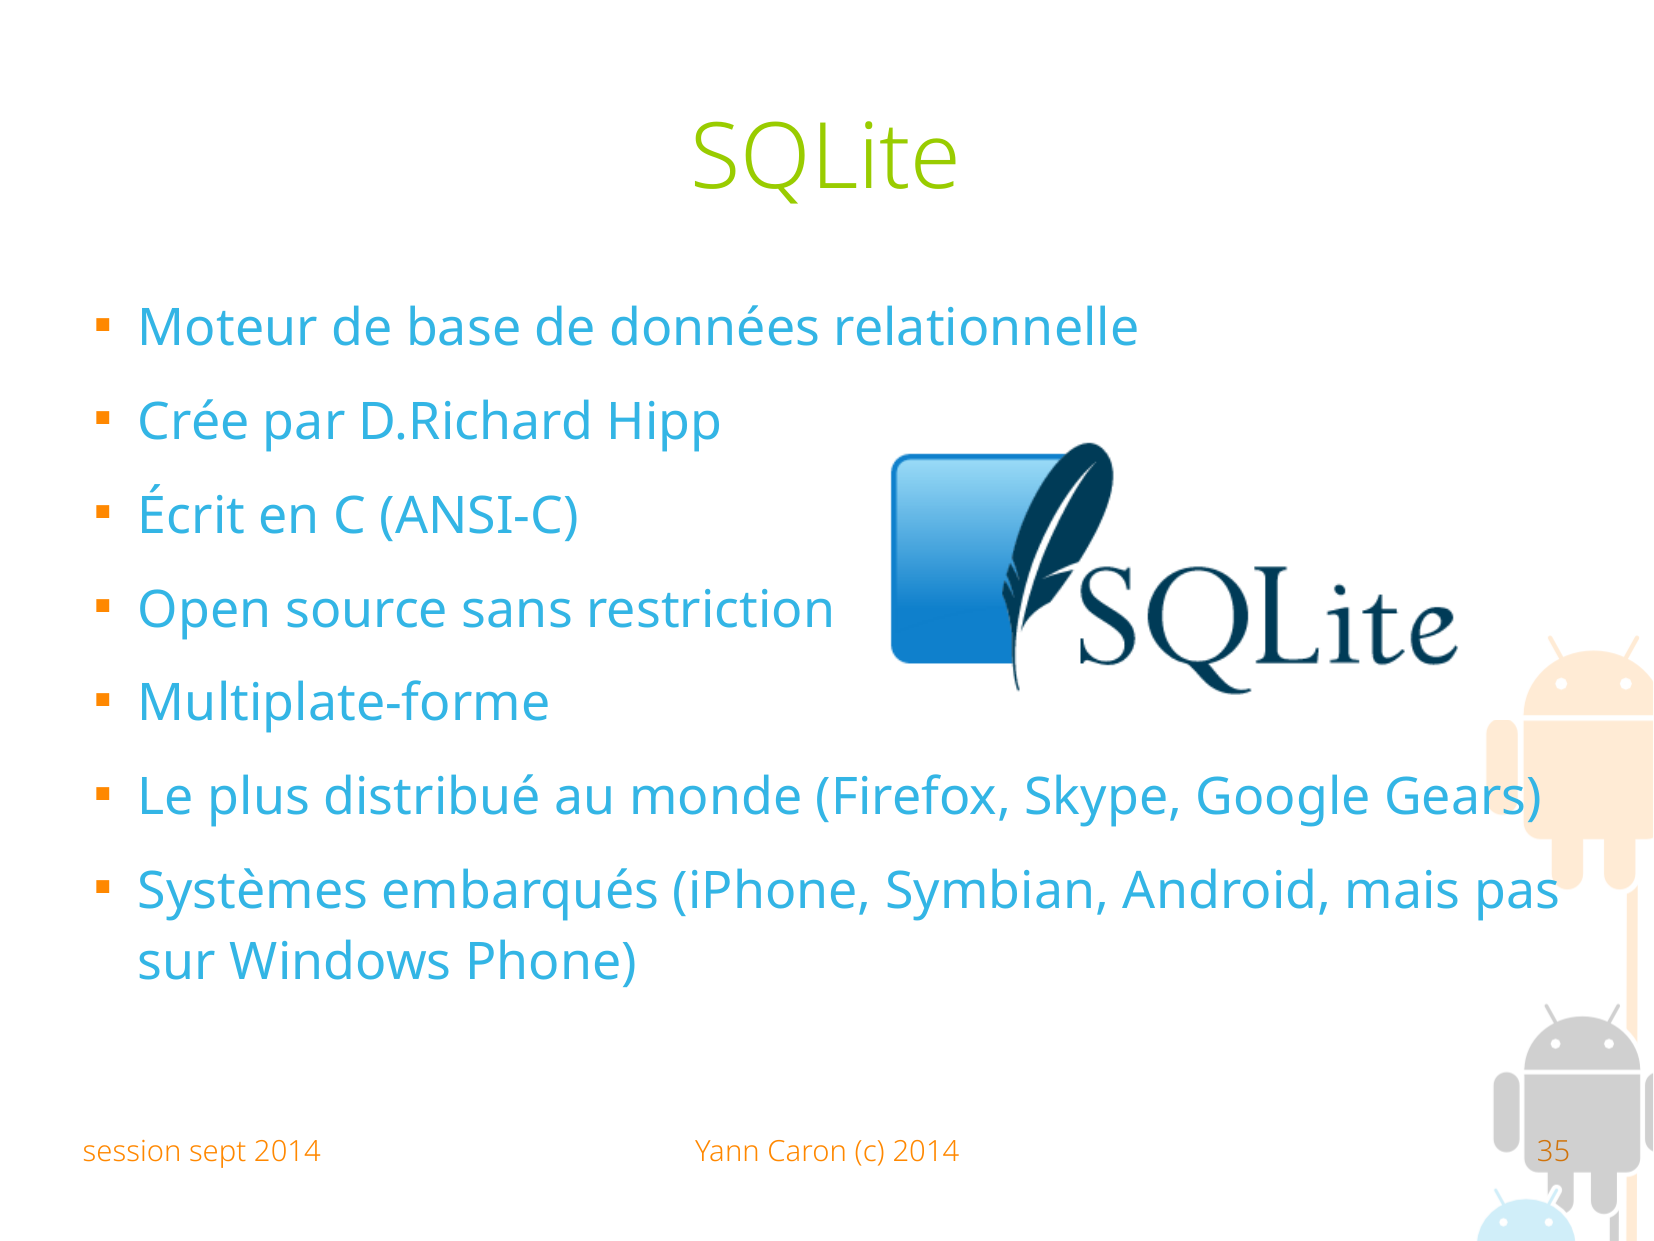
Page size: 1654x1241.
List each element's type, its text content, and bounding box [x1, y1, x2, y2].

title SQLite [82, 49, 1571, 257]
list Moteur de base de données relationnelle Crée par D.Richard Hipp Écrit en C (ANSI-C) Open source sans restriction Multiplate-forme Le plus distribué au monde (Firefox, Skype, Google Gears) Systèmes embarqués (iPhone, Symbian, Android, mais pas sur Windows Phone) [82, 290, 1571, 1010]
picture [240, 423, 1654, 1241]
picture [882, 437, 1516, 721]
